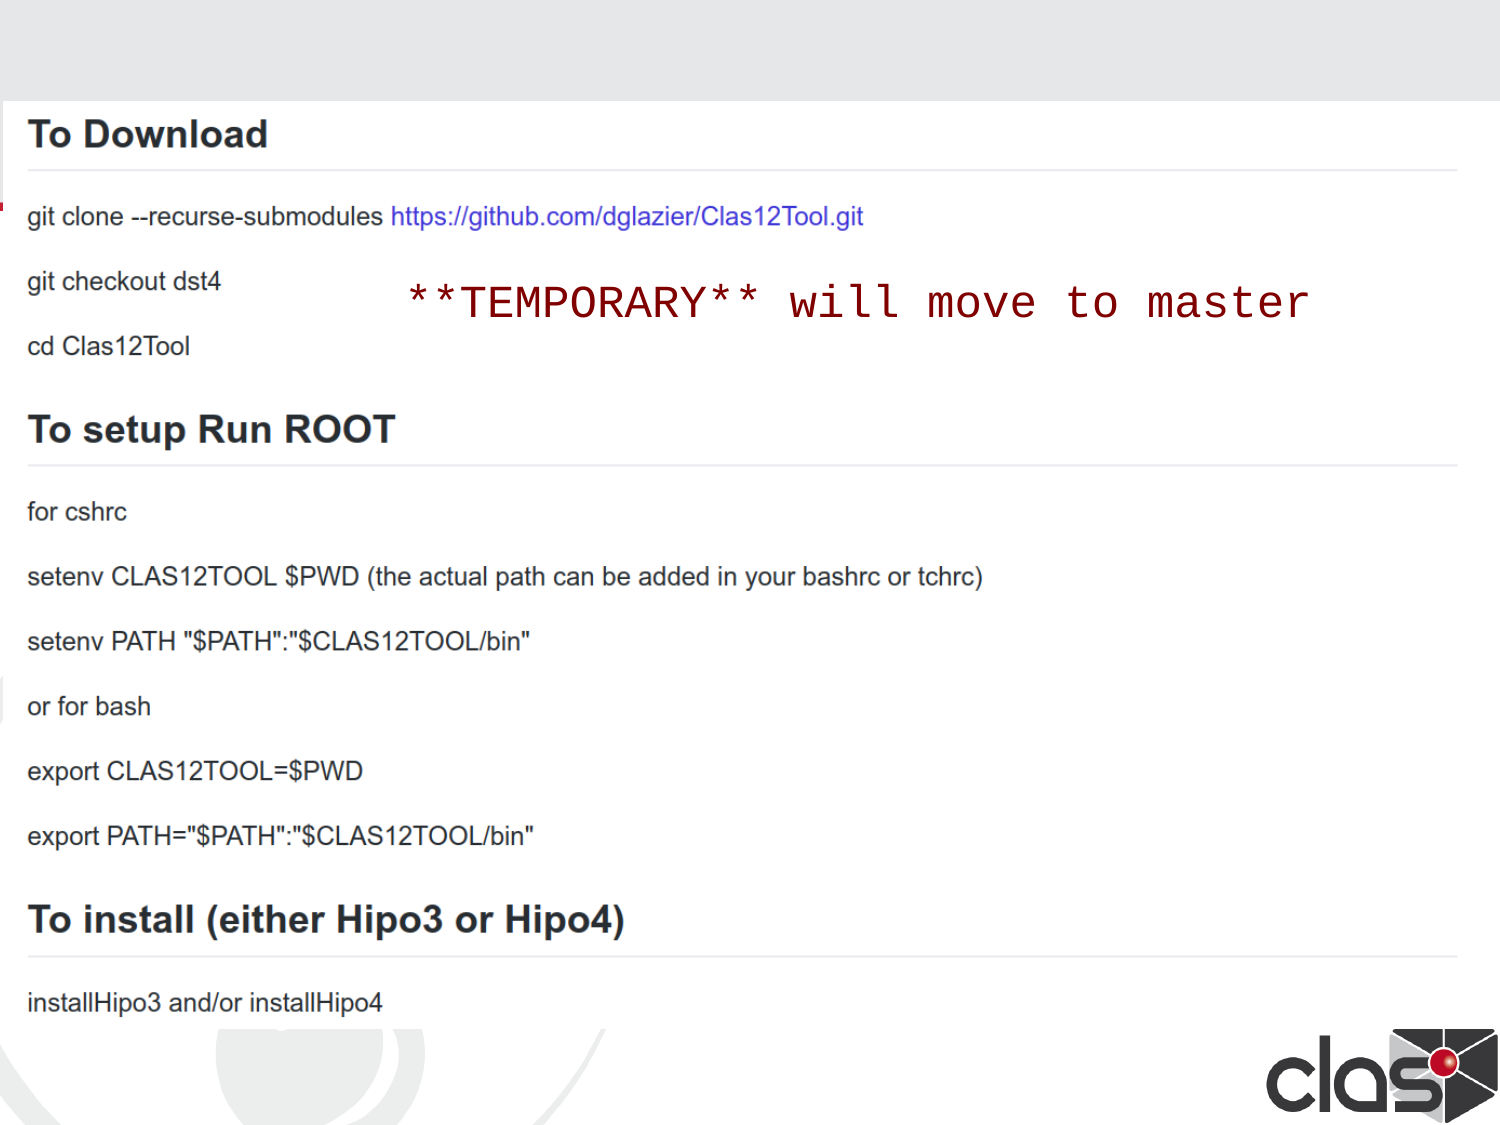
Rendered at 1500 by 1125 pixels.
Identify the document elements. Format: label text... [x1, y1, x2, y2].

picture [0, 101, 1500, 1125]
text_box **TEMPORARY** will move to master [389, 271, 1355, 339]
